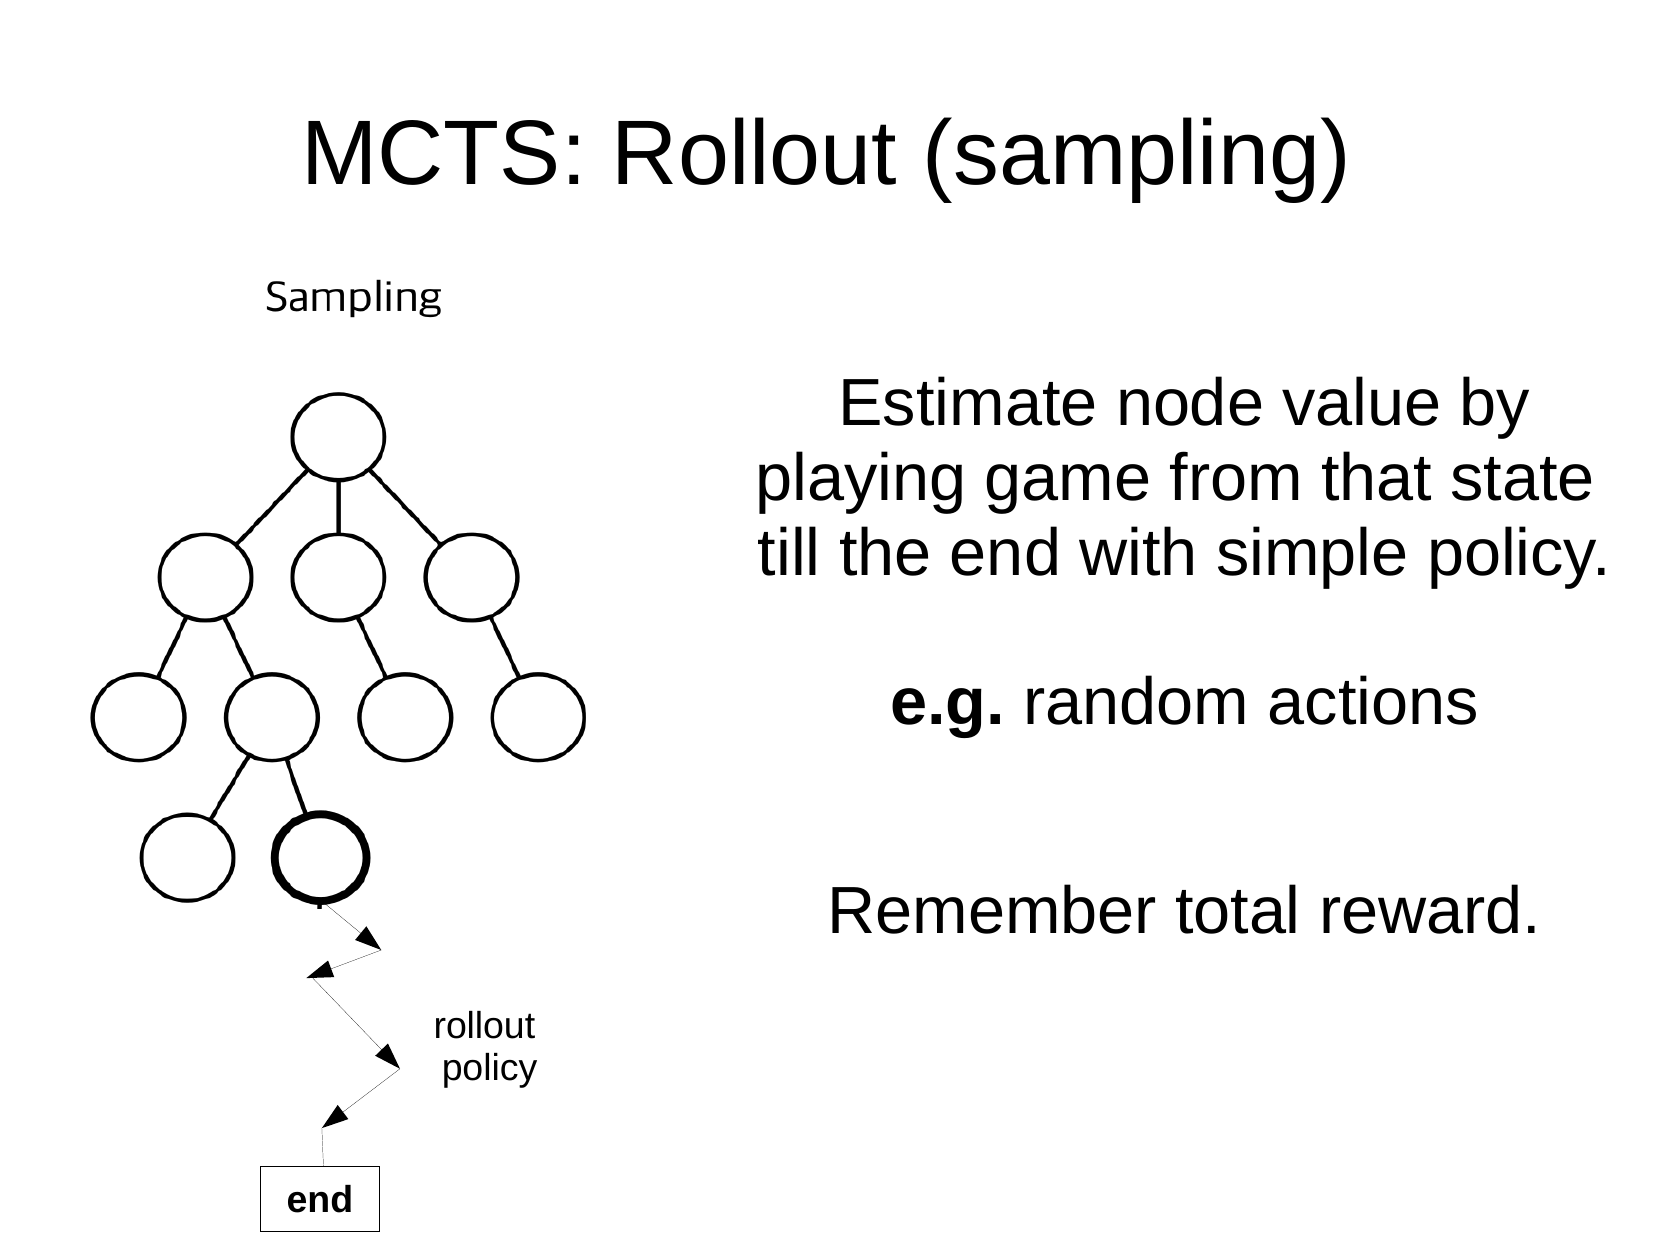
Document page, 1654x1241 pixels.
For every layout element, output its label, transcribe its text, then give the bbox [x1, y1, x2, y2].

picture [70, 241, 622, 1232]
text_box [150, 909, 519, 1238]
text_box rollout policy [418, 996, 561, 1096]
title MCTS: Rollout (sampling) [82, 49, 1571, 257]
list Estimate node value by playing game from that state till the end with simple policy. e.g. random actions Remember total reward. [673, 290, 1626, 1241]
text_box end [260, 1166, 380, 1232]
